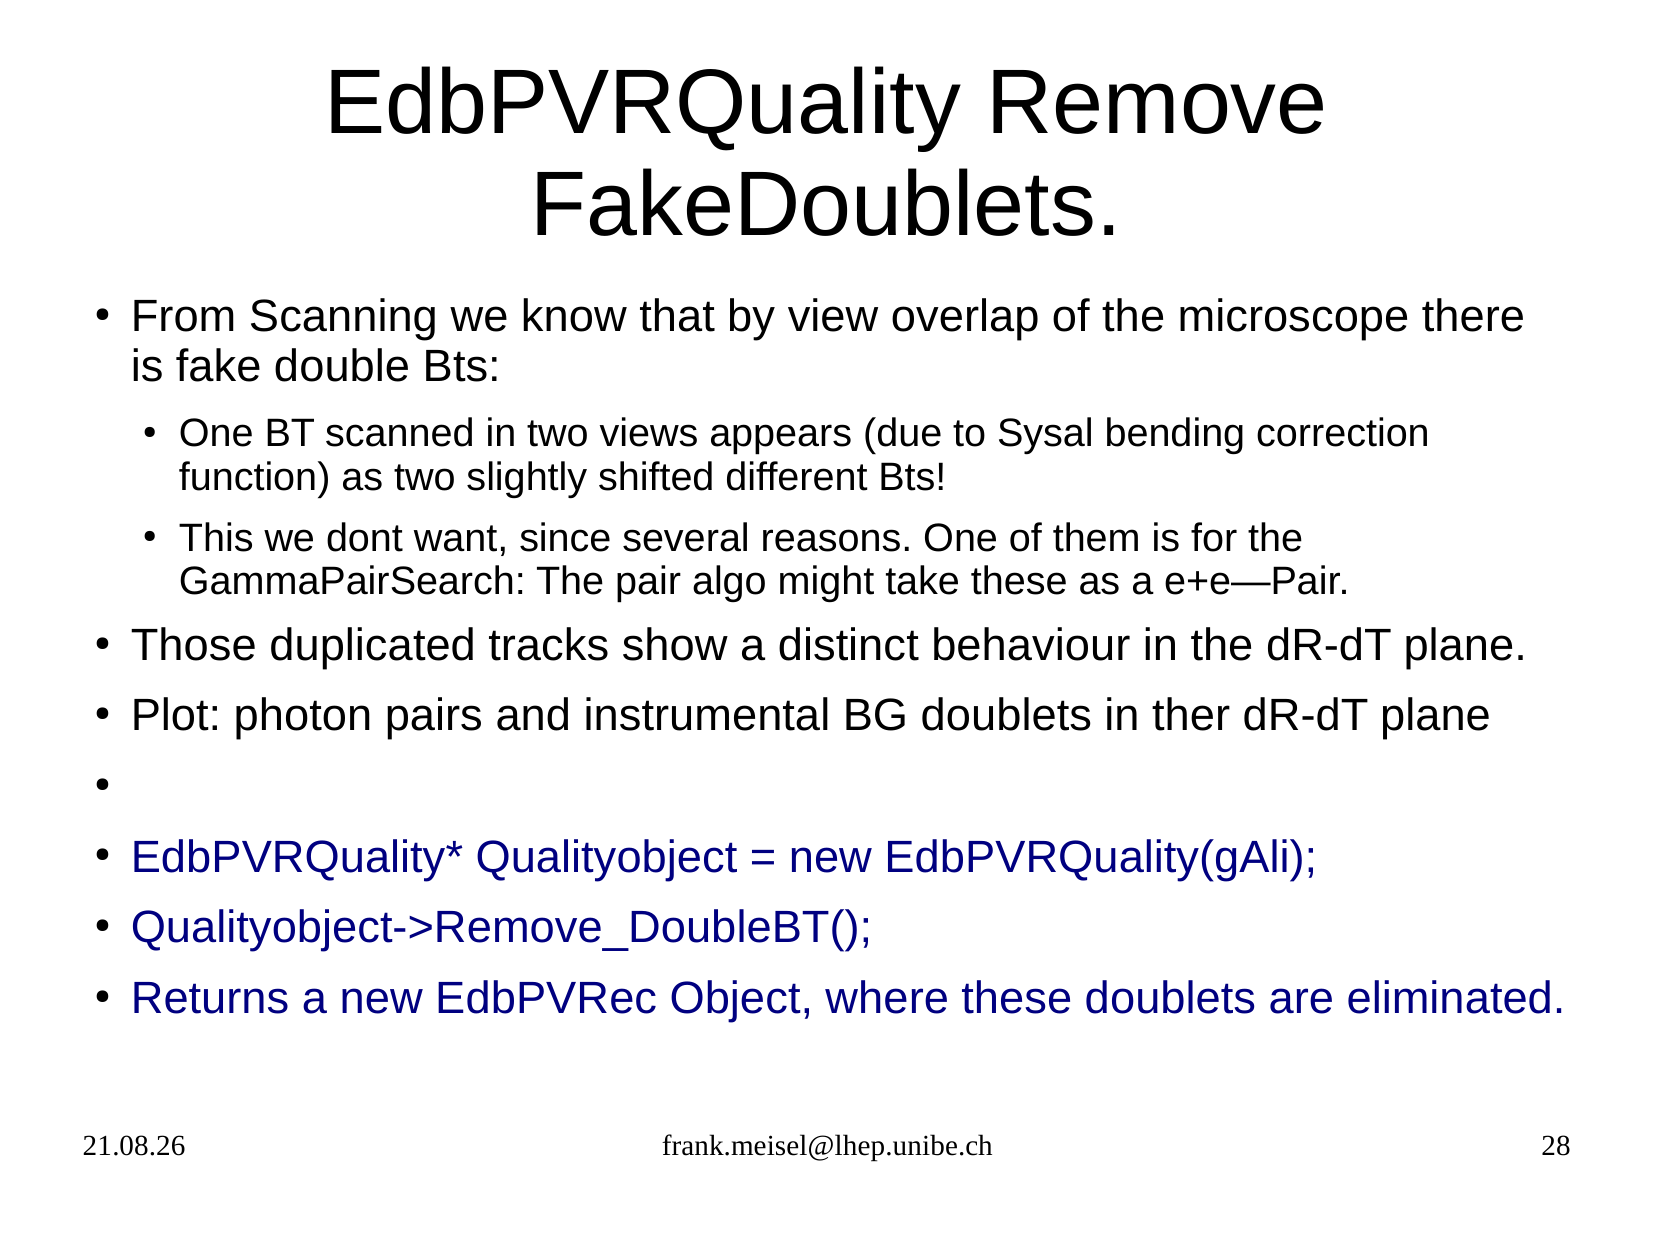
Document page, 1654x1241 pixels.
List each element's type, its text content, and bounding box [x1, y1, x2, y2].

title EdbPVRQuality Remove FakeDoublets. [82, 50, 1571, 256]
list From Scanning we know that by view overlap of the microscope there is fake double Bts: One BT scanned in two views appears (due to Sysal bending correction function) as two slightly shifted different Bts! This we dont want, since several reasons. One of them is for the GammaPairSearch: The pair algo might take these as a e+e—Pair. Those duplicated tracks show a distinct behaviour in the dR-dT plane. Plot: photon pairs and instrumental BG doublets in ther dR-dT plane EdbPVRQuality* Qualityobject = new EdbPVRQuality(gAli); Qualityobject->Remove_DoubleBT(); Returns a new EdbPVRec Object, where these doublets are eliminated. [82, 290, 1571, 1109]
